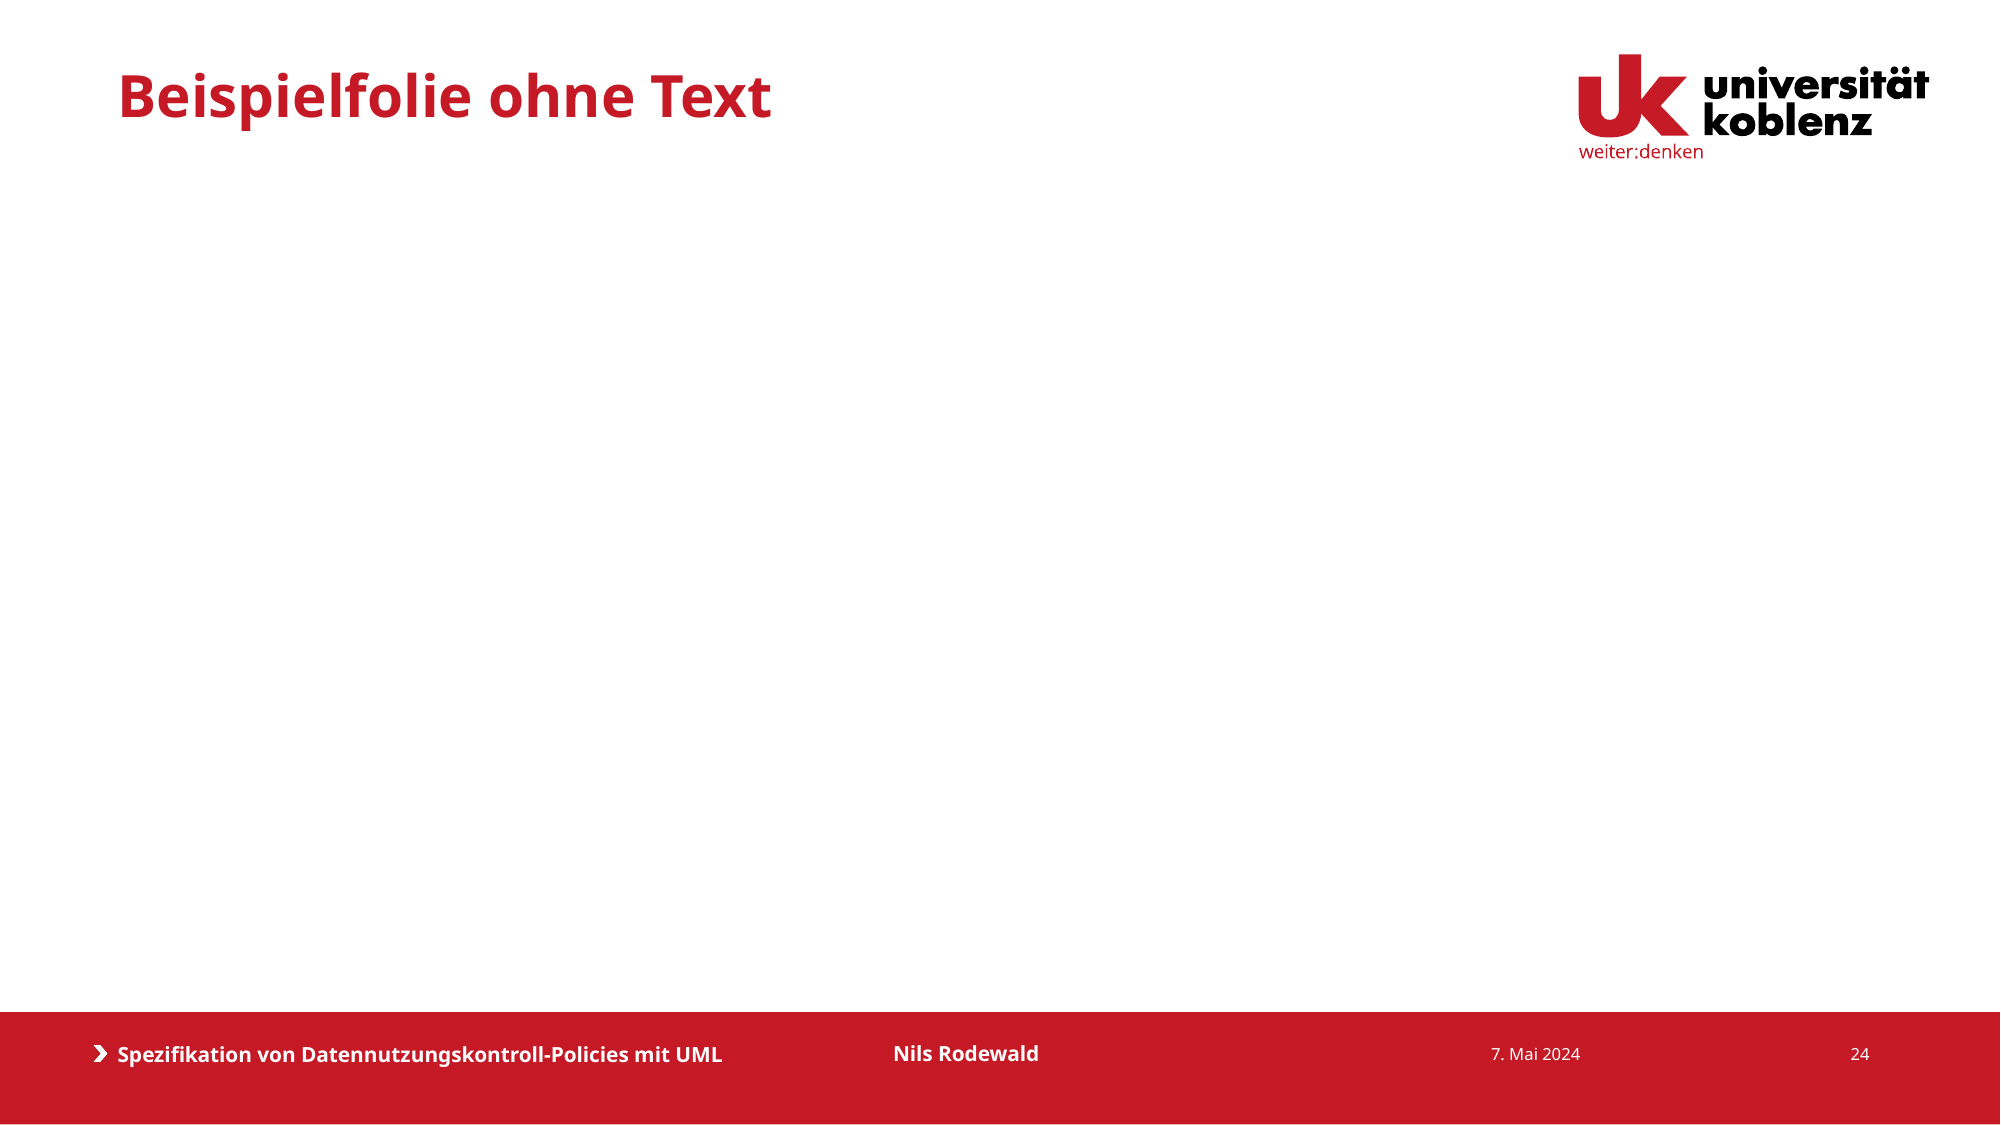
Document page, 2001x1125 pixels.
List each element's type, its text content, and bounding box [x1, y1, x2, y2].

title Beispielfolie ohne Text [102, 59, 1828, 142]
